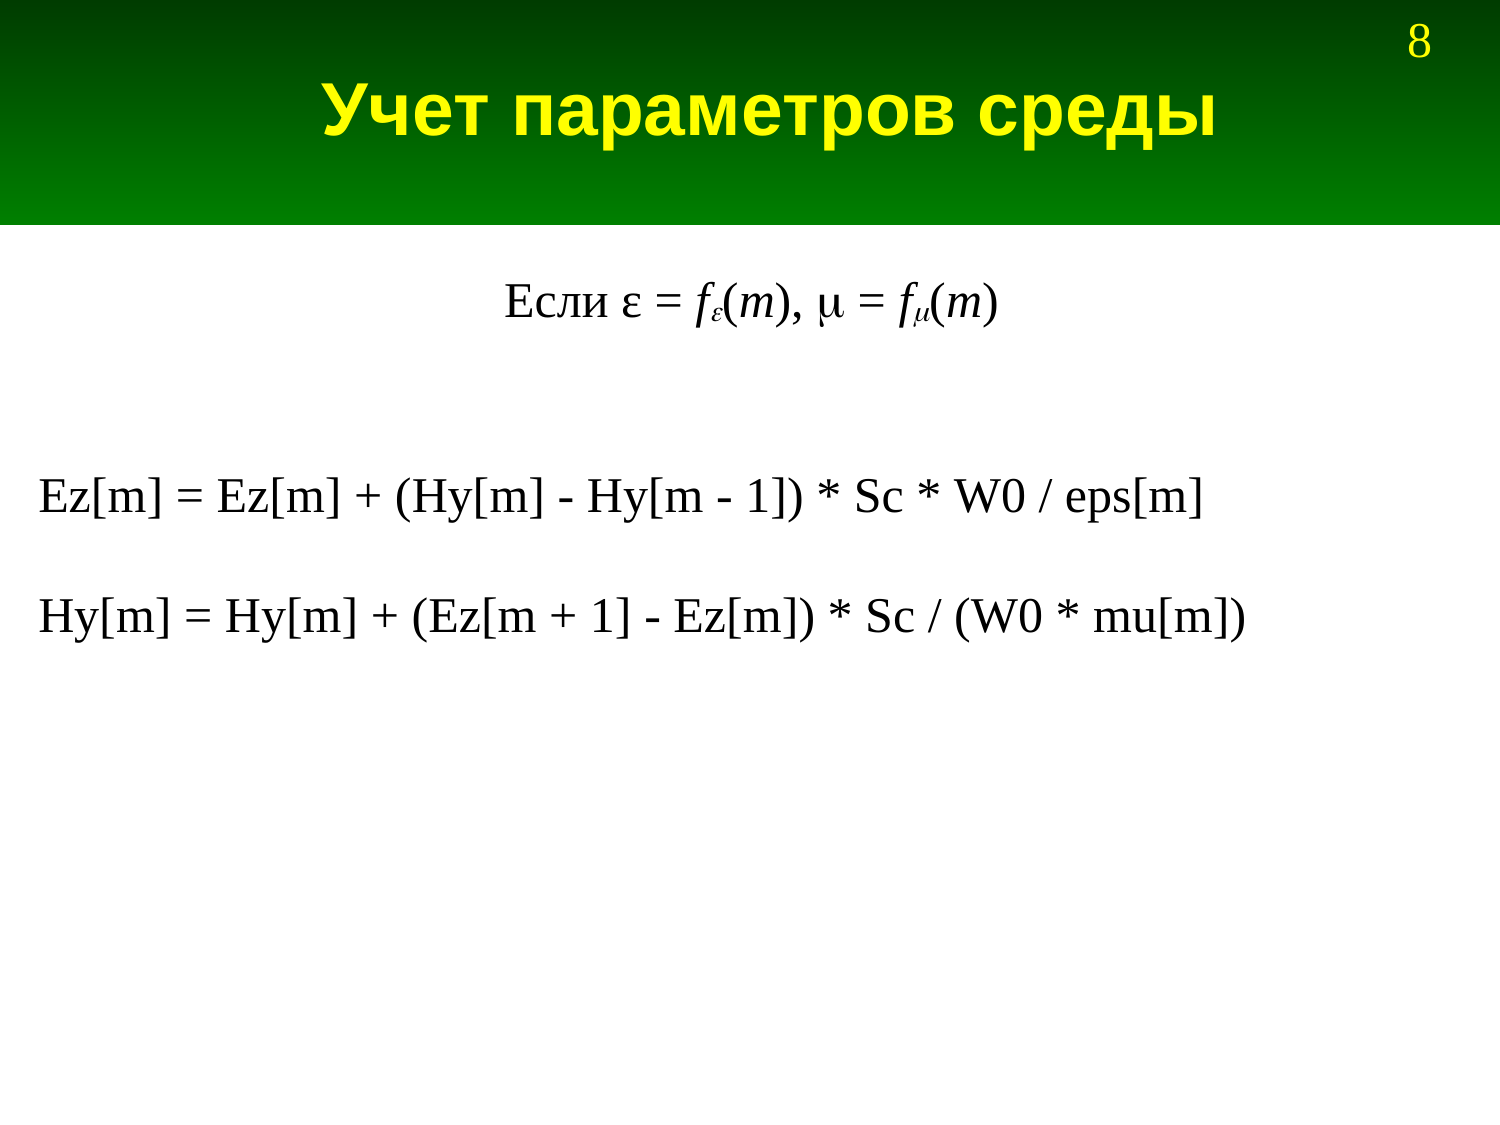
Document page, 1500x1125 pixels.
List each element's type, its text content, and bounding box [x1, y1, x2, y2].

title Учет параметров среды [100, 7, 1441, 204]
text_box Ez[m] = Ez[m] + (Hy[m] - Hy[m - 1]) * Sc * W0 / eps[m] Hy[m] = Hy[m] + (Ez[m + 1] - Ez[m]) * Sc / (W0 * mu[m]) [23, 454, 1465, 650]
text_box Если ε = fe(m), m = fm(m) [489, 259, 1014, 347]
